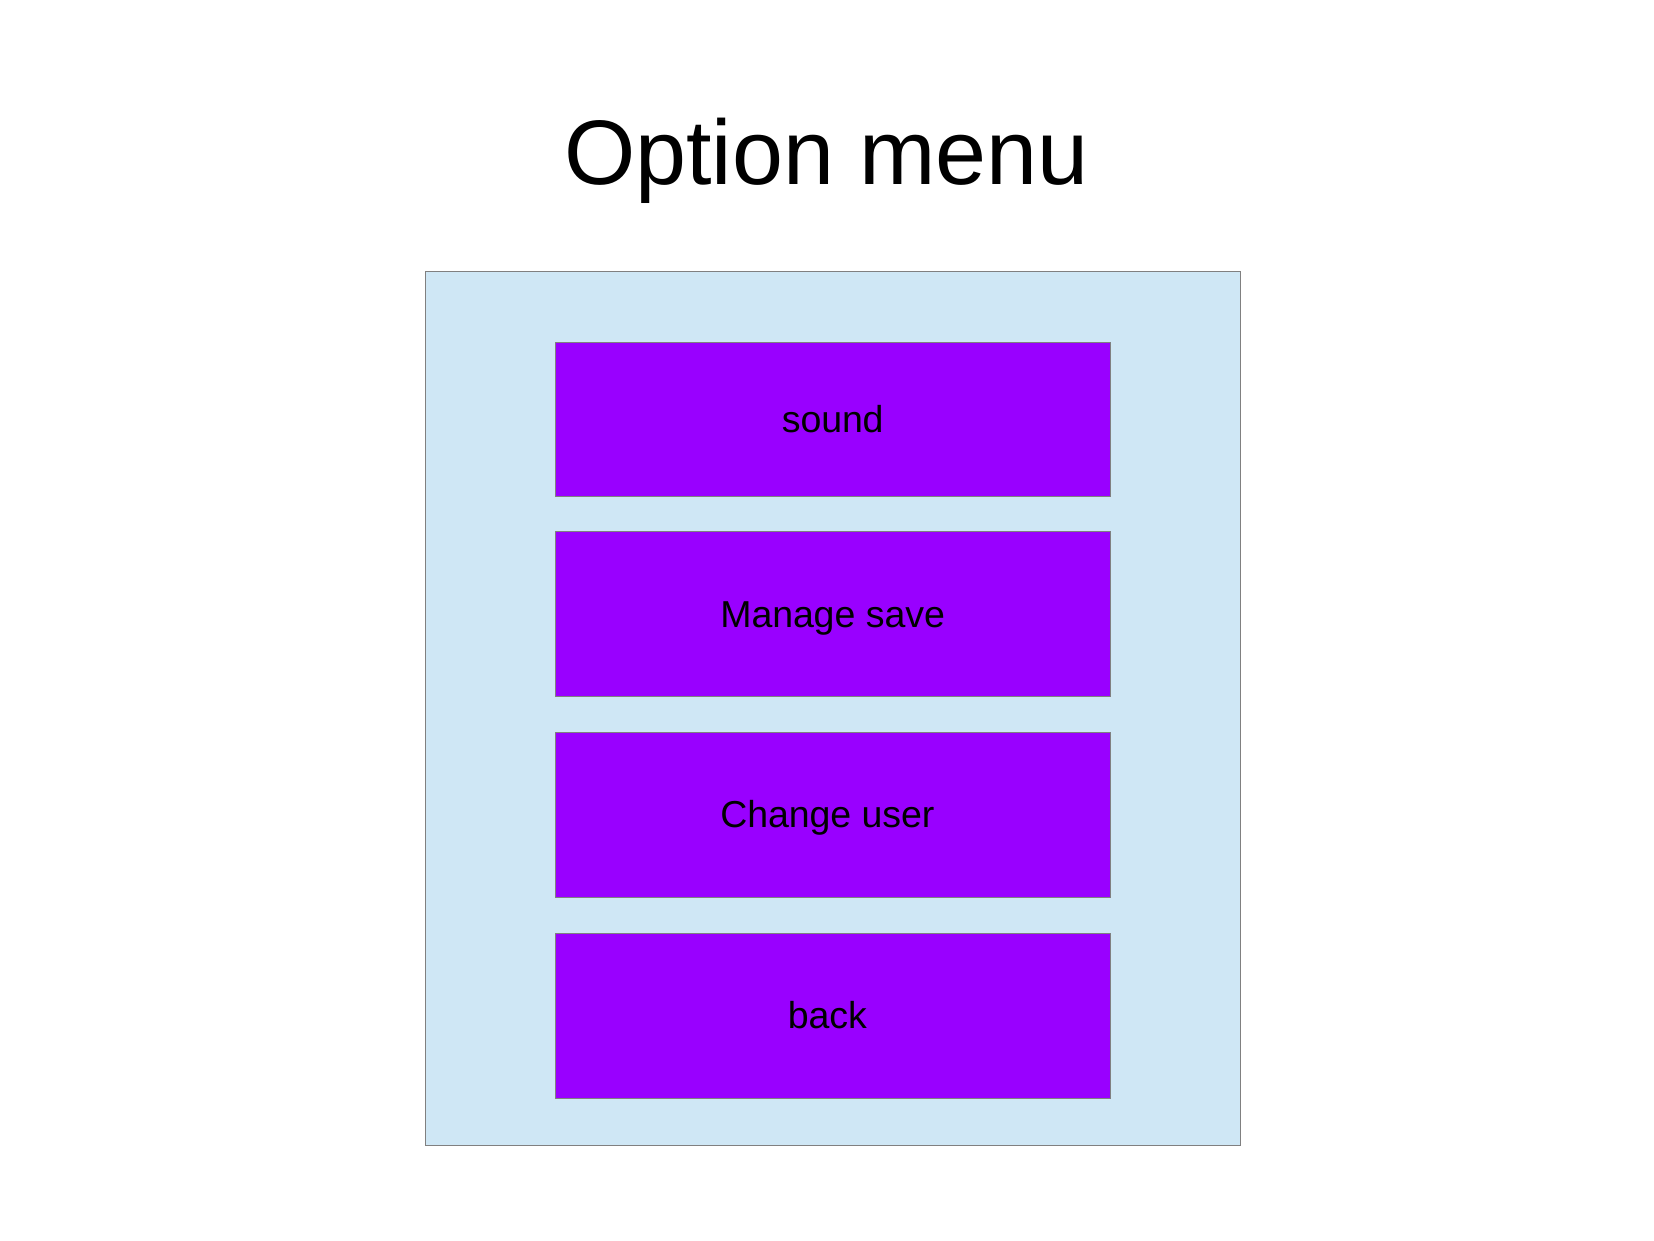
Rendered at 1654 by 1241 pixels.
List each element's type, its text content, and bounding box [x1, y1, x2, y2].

text_box Manage save [555, 531, 1111, 697]
text_box back [555, 933, 1111, 1099]
text_box Change user [555, 732, 1111, 898]
text_box sound [555, 342, 1111, 497]
text_box [425, 271, 1241, 1146]
title Option menu [82, 49, 1571, 257]
